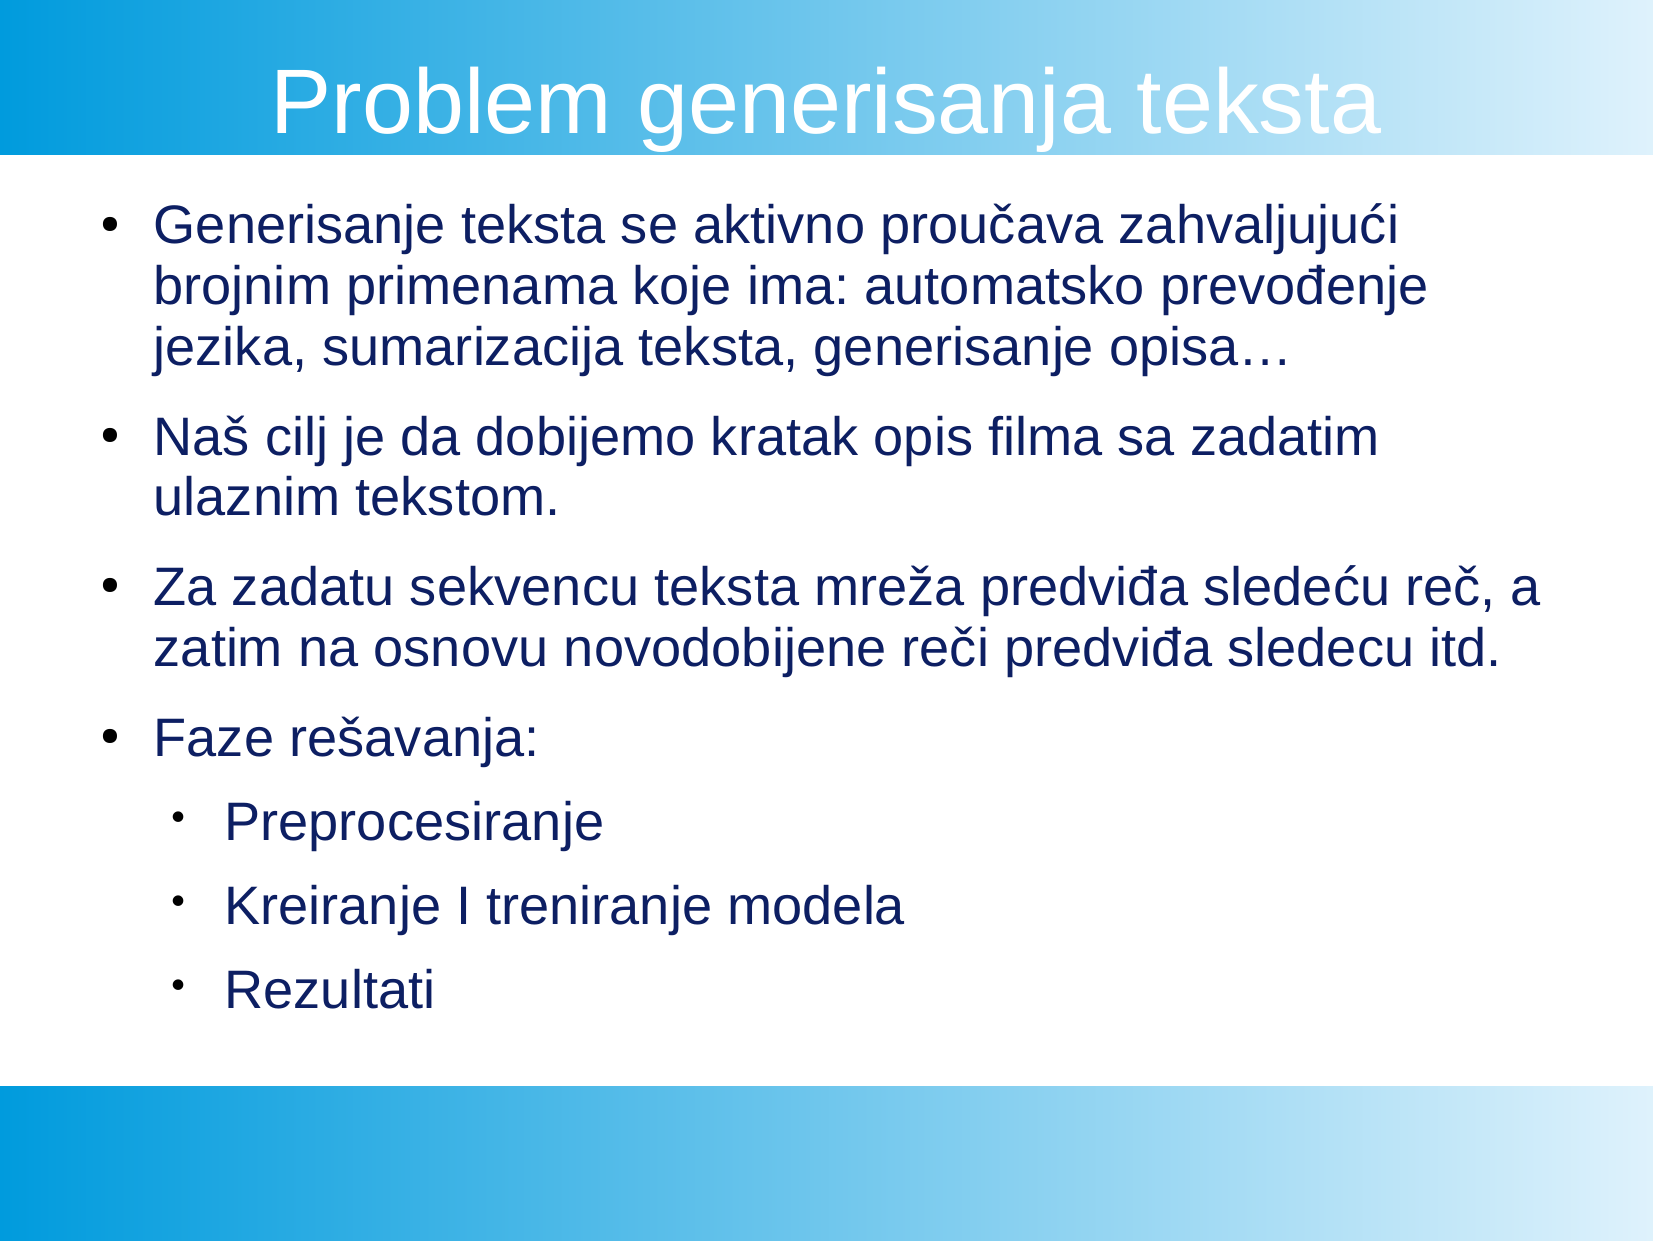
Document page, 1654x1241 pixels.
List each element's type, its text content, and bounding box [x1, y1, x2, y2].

list Generisanje teksta se aktivno proučava zahvaljujući brojnim primenama koje ima: automatsko prevođenje jezika, sumarizacija teksta, generisanje opisa… Naš cilj je da dobijemo kratak opis filma sa zadatim ulaznim tekstom. Za zadatu sekvencu teksta mreža predviđa sledeću reč, a zatim na osnovu novodobijene reči predviđa sledecu itd. Faze rešavanja: Preprocesiranje Kreiranje I treniranje modela Rezultati [82, 195, 1571, 1066]
title Problem generisanja teksta [82, 49, 1571, 155]
